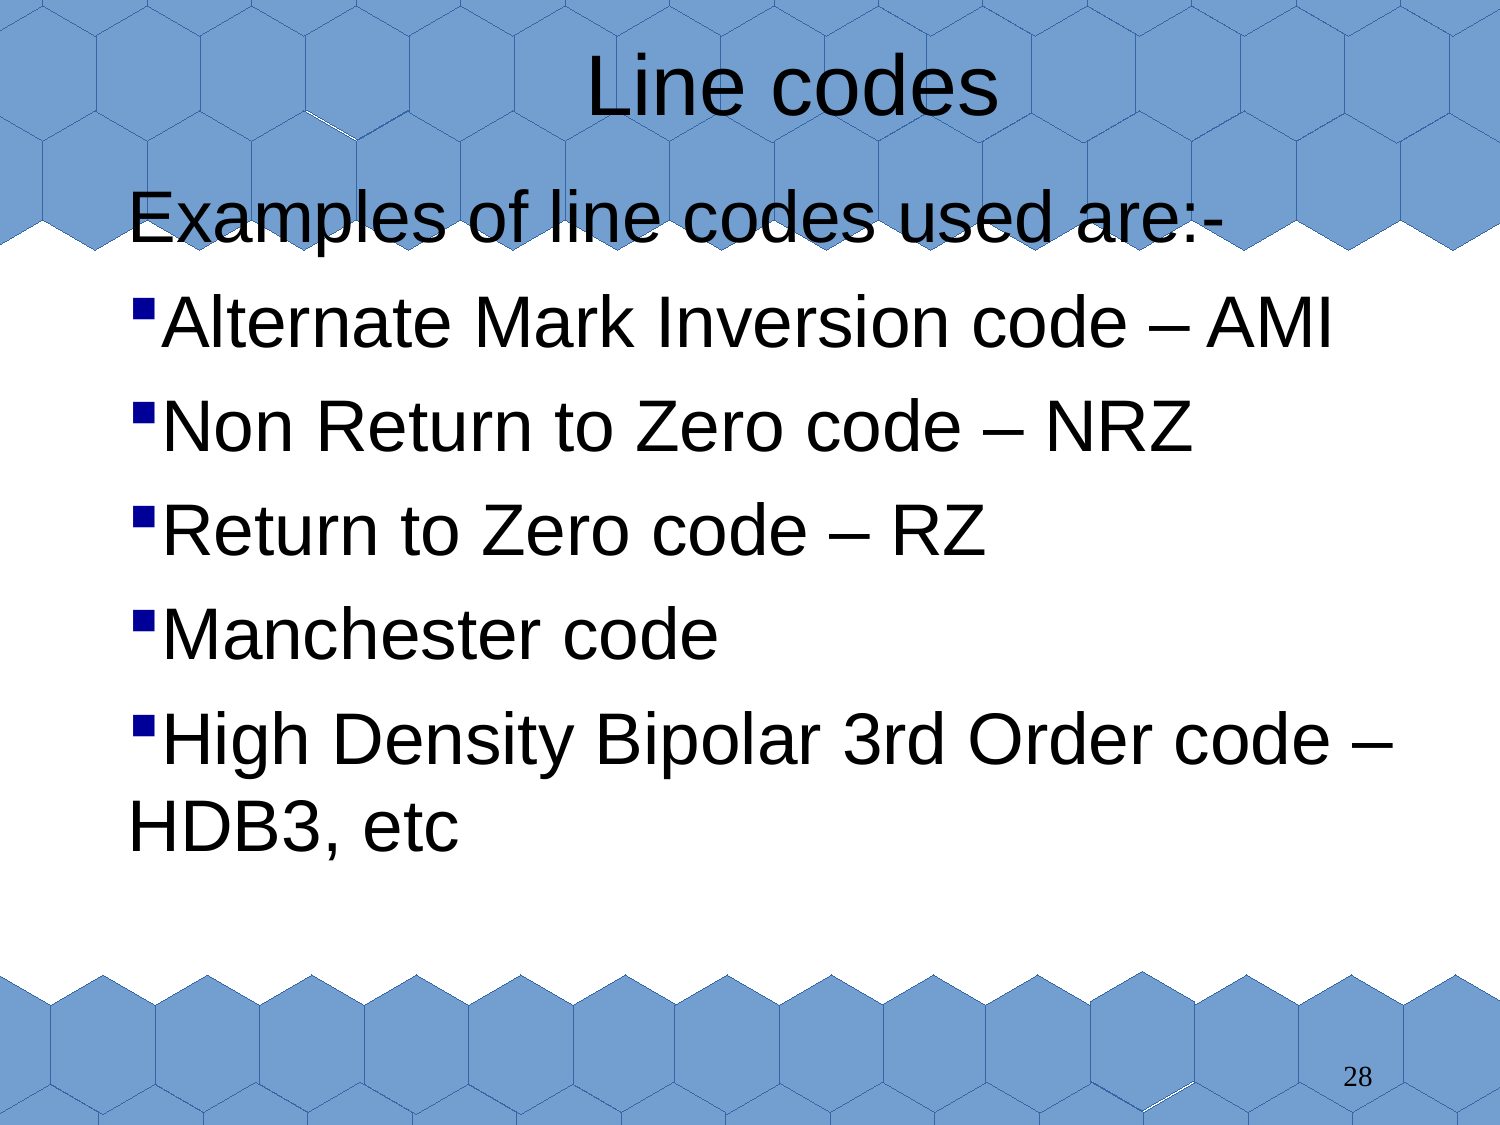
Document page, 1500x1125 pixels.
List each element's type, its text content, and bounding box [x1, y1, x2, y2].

title Line codes [112, 0, 1438, 162]
list Examples of line codes used are:- Alternate Mark Inversion code – AMI Non Return to Zero code – NRZ Return to Zero code – RZ Manchester code High Density Bipolar 3rd Order code – HDB3, etc [112, 162, 1438, 1025]
text_box <number> [1074, 1050, 1388, 1125]
